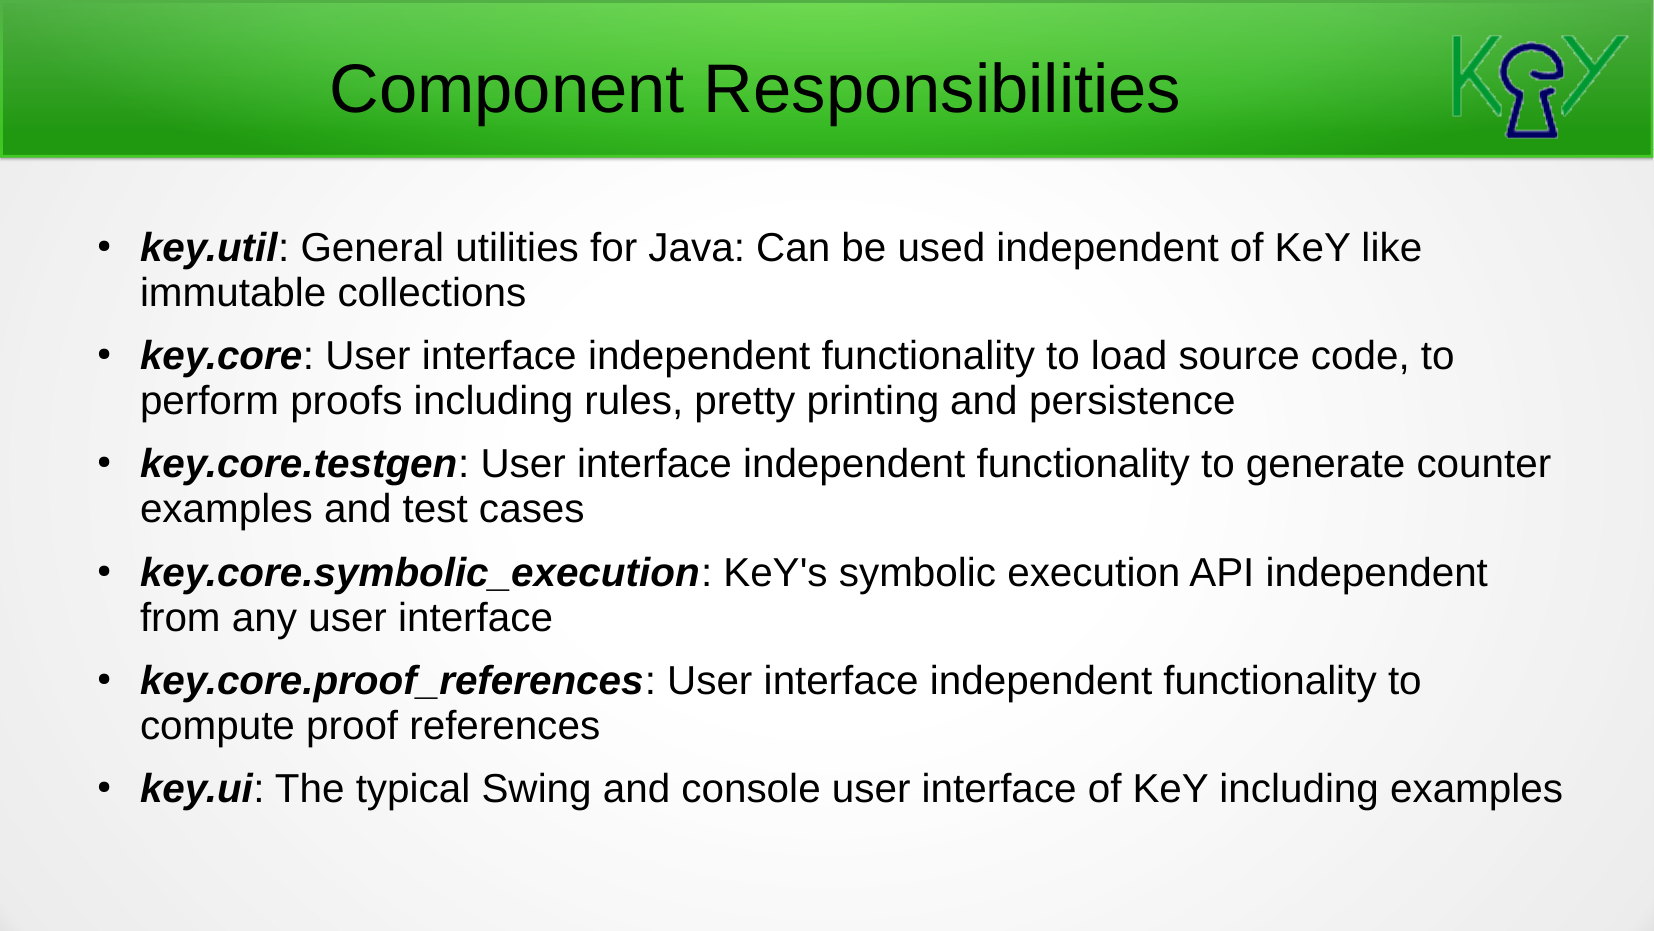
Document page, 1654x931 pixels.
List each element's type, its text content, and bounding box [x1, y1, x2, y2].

list key.util: General utilities for Java: Can be used independent of KeY like immutable collections key.core: User interface independent functionality to load source code, to perform proofs including rules, pretty printing and persistence key.core.testgen: User interface independent functionality to generate counter examples and test cases key.core.symbolic_execution: KeY's symbolic execution API independent from any user interface key.core.proof_references: User interface independent functionality to compute proof references key.ui: The typical Swing and console user interface of KeY including examples [82, 224, 1571, 827]
picture [1389, 0, 1654, 189]
title Component Responsibilities [82, 35, 1430, 142]
